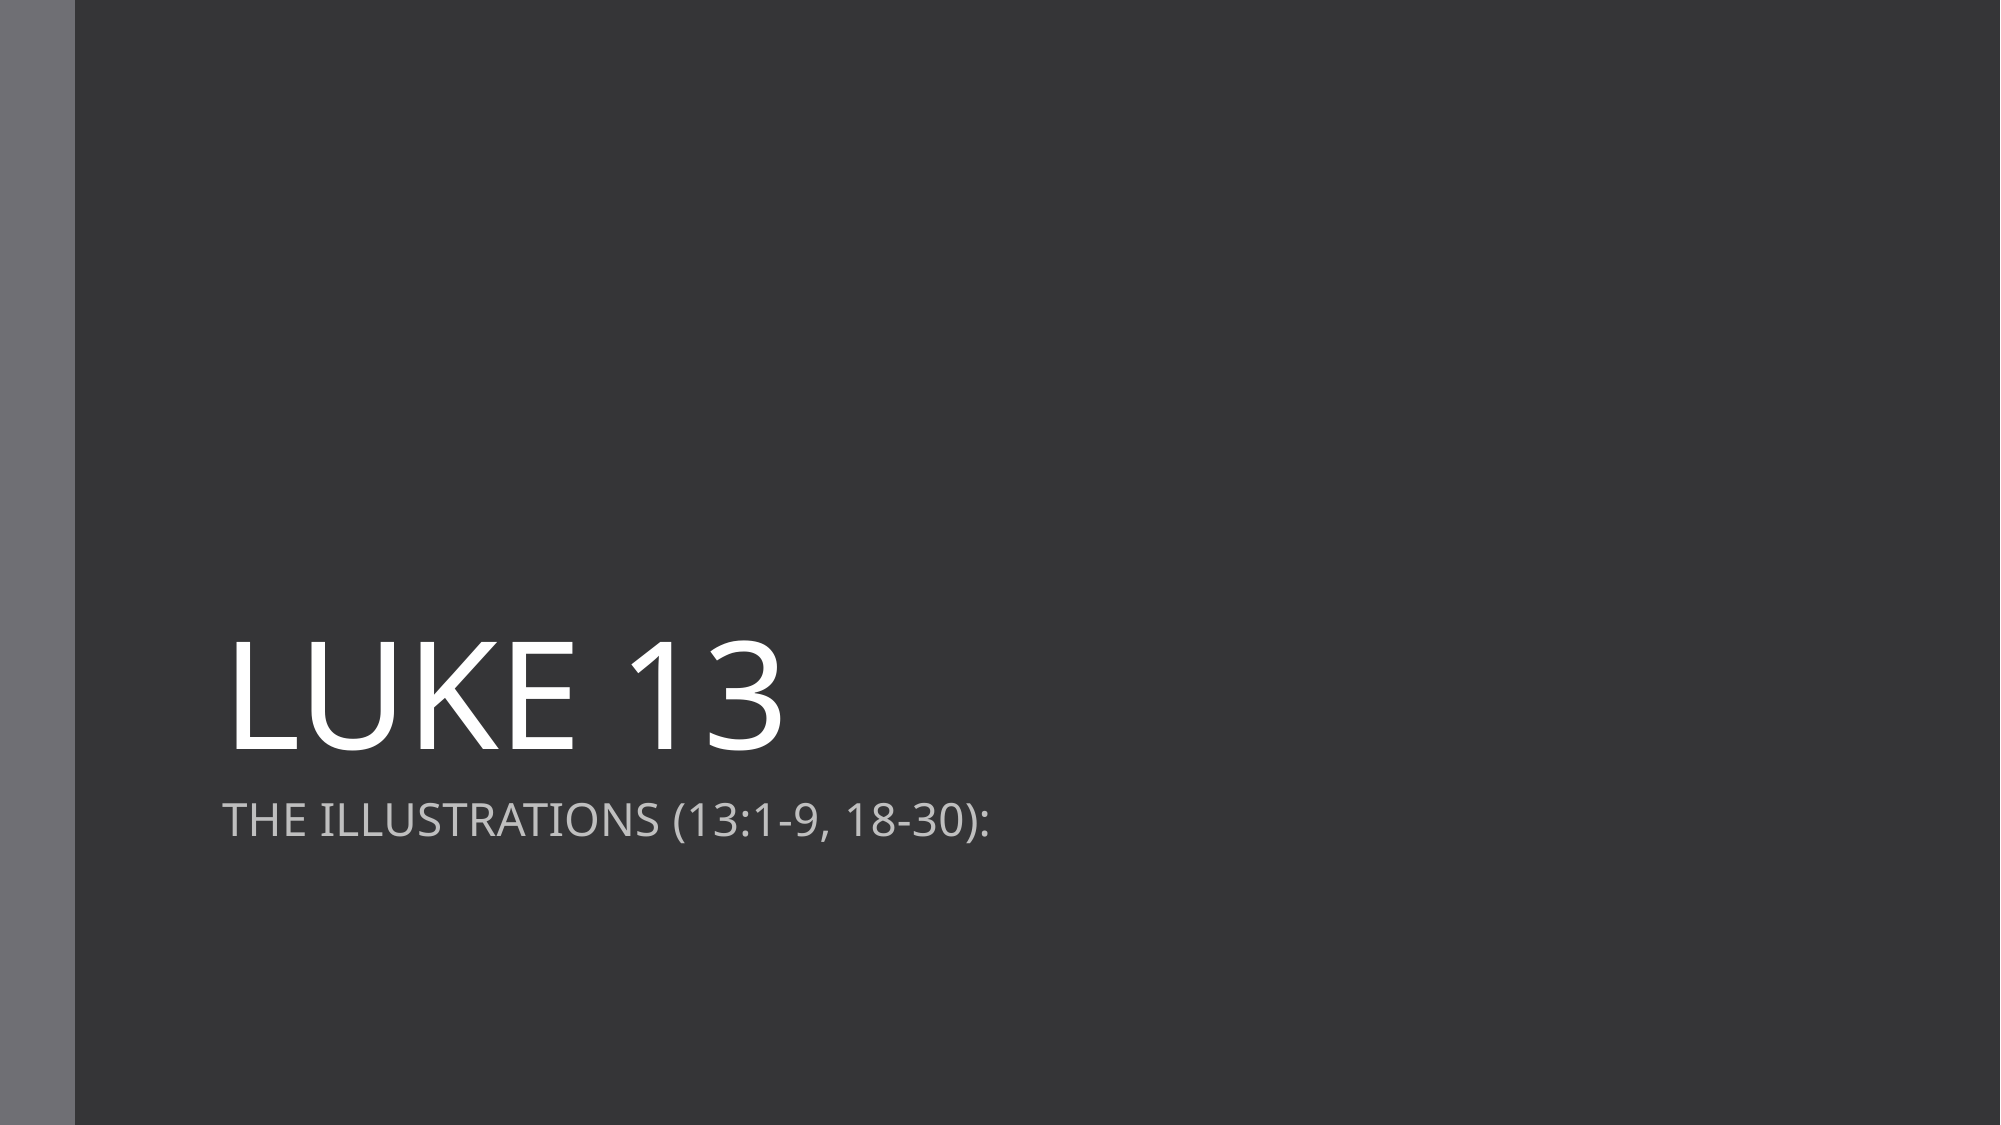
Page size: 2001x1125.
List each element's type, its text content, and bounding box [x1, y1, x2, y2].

title LUKE 13 [206, 124, 1752, 787]
subtitle THE ILLUSTRATIONS (13:1-9, 18-30): [206, 787, 1752, 1066]
